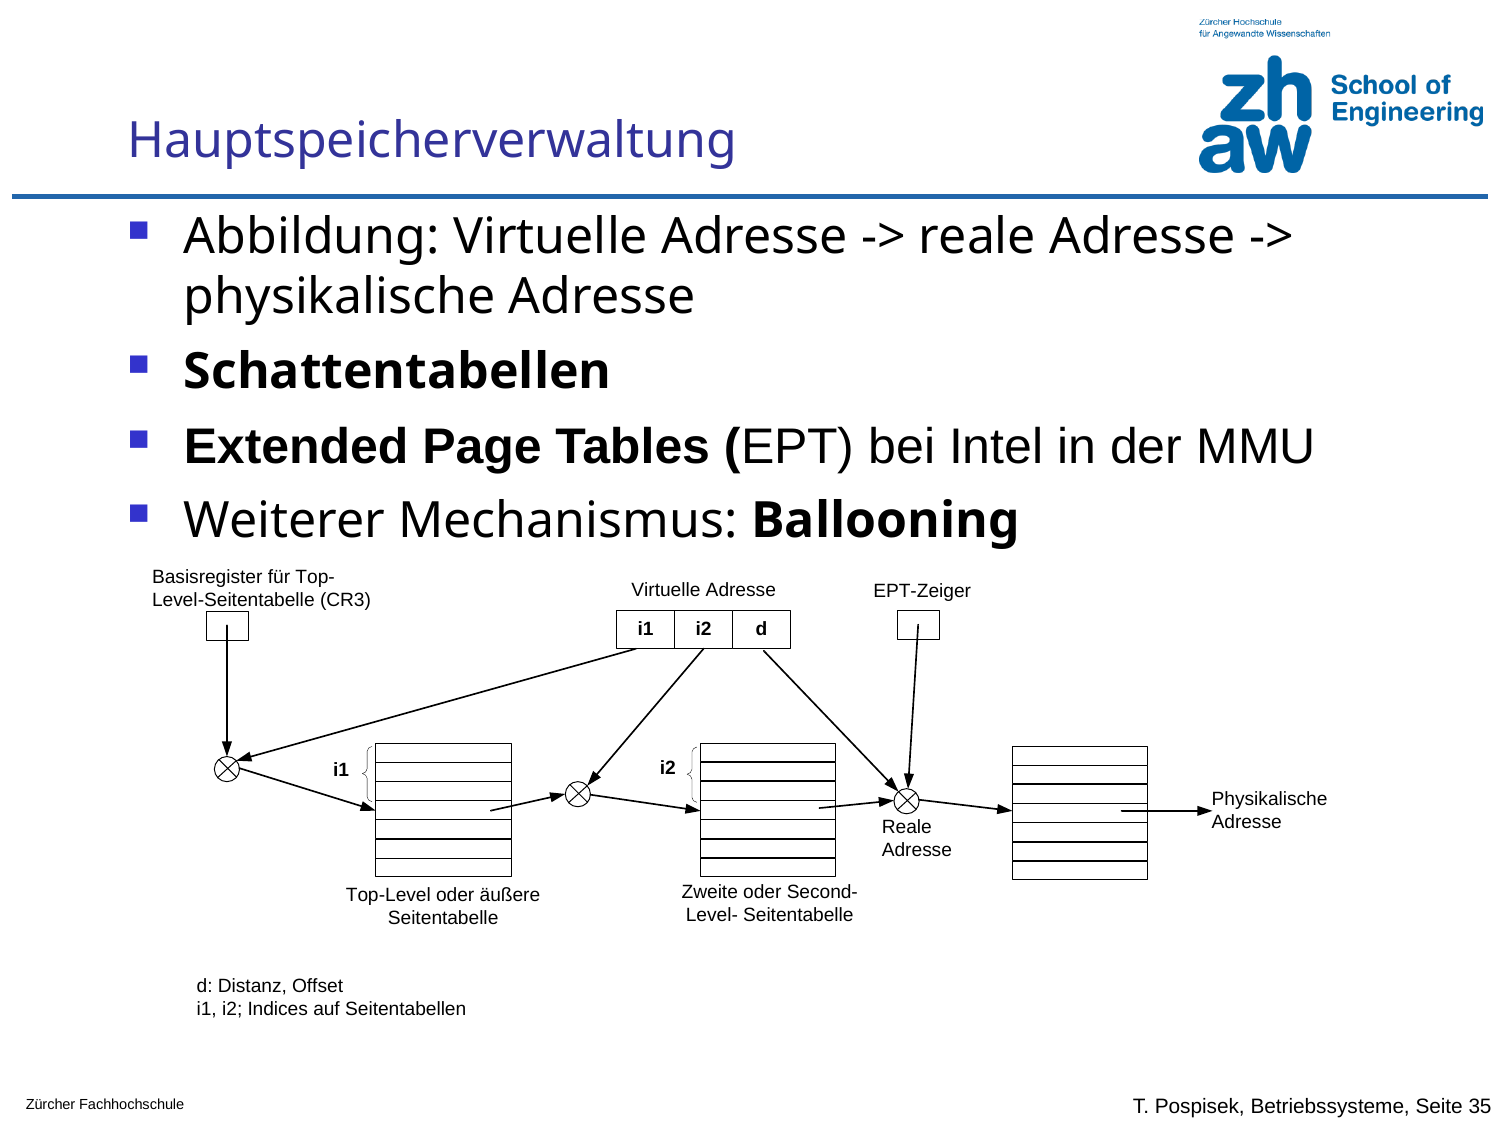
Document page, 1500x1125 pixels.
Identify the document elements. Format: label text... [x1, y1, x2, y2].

picture [139, 562, 1359, 1034]
title Hauptspeicherverwaltung [112, 50, 1391, 175]
list Abbildung: Virtuelle Adresse -> reale Adresse -> physikalische Adresse Schattentabellen Extended Page Tables (EPT) bei Intel in der MMU Weiterer Mechanismus: Ballooning [112, 196, 1388, 594]
picture [1199, 19, 1483, 173]
